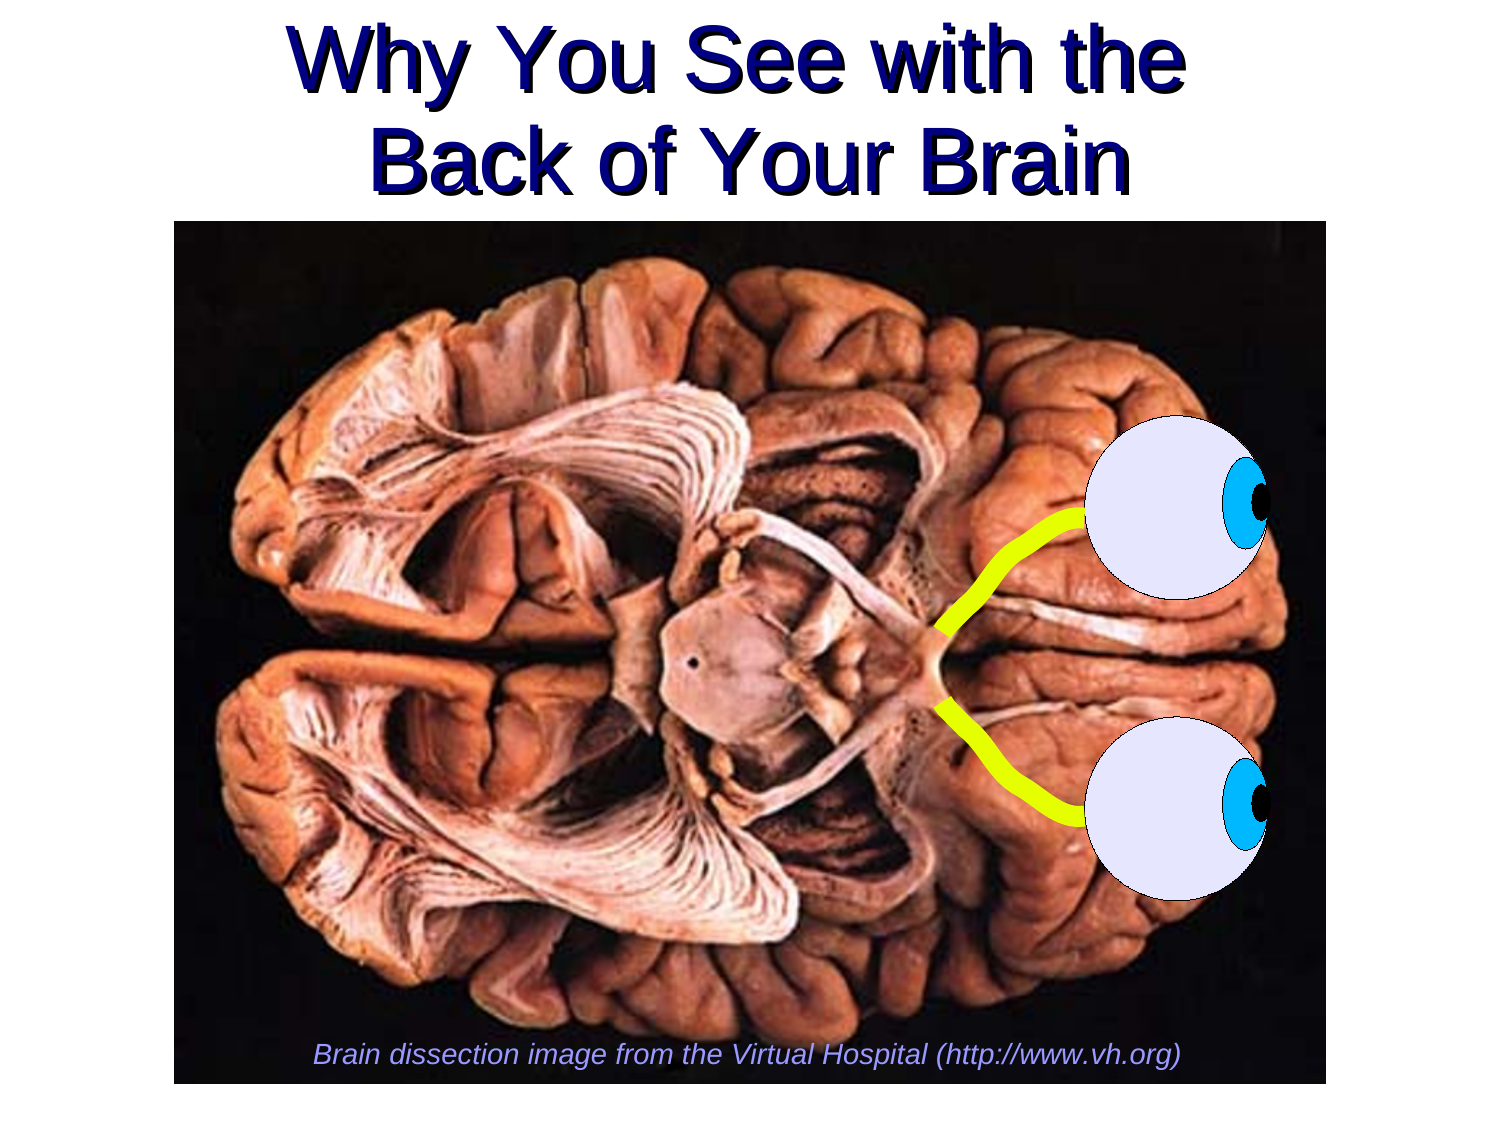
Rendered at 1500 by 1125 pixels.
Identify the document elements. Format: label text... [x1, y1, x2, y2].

text_box Brain dissection image from the Virtual Hospital (http://www.vh.org) [241, 1030, 1255, 1096]
text_box [1084, 716, 1271, 901]
title Why You See with the Back of Your Brain [62, 6, 1437, 212]
picture [174, 221, 1326, 1084]
text_box [1084, 415, 1271, 600]
